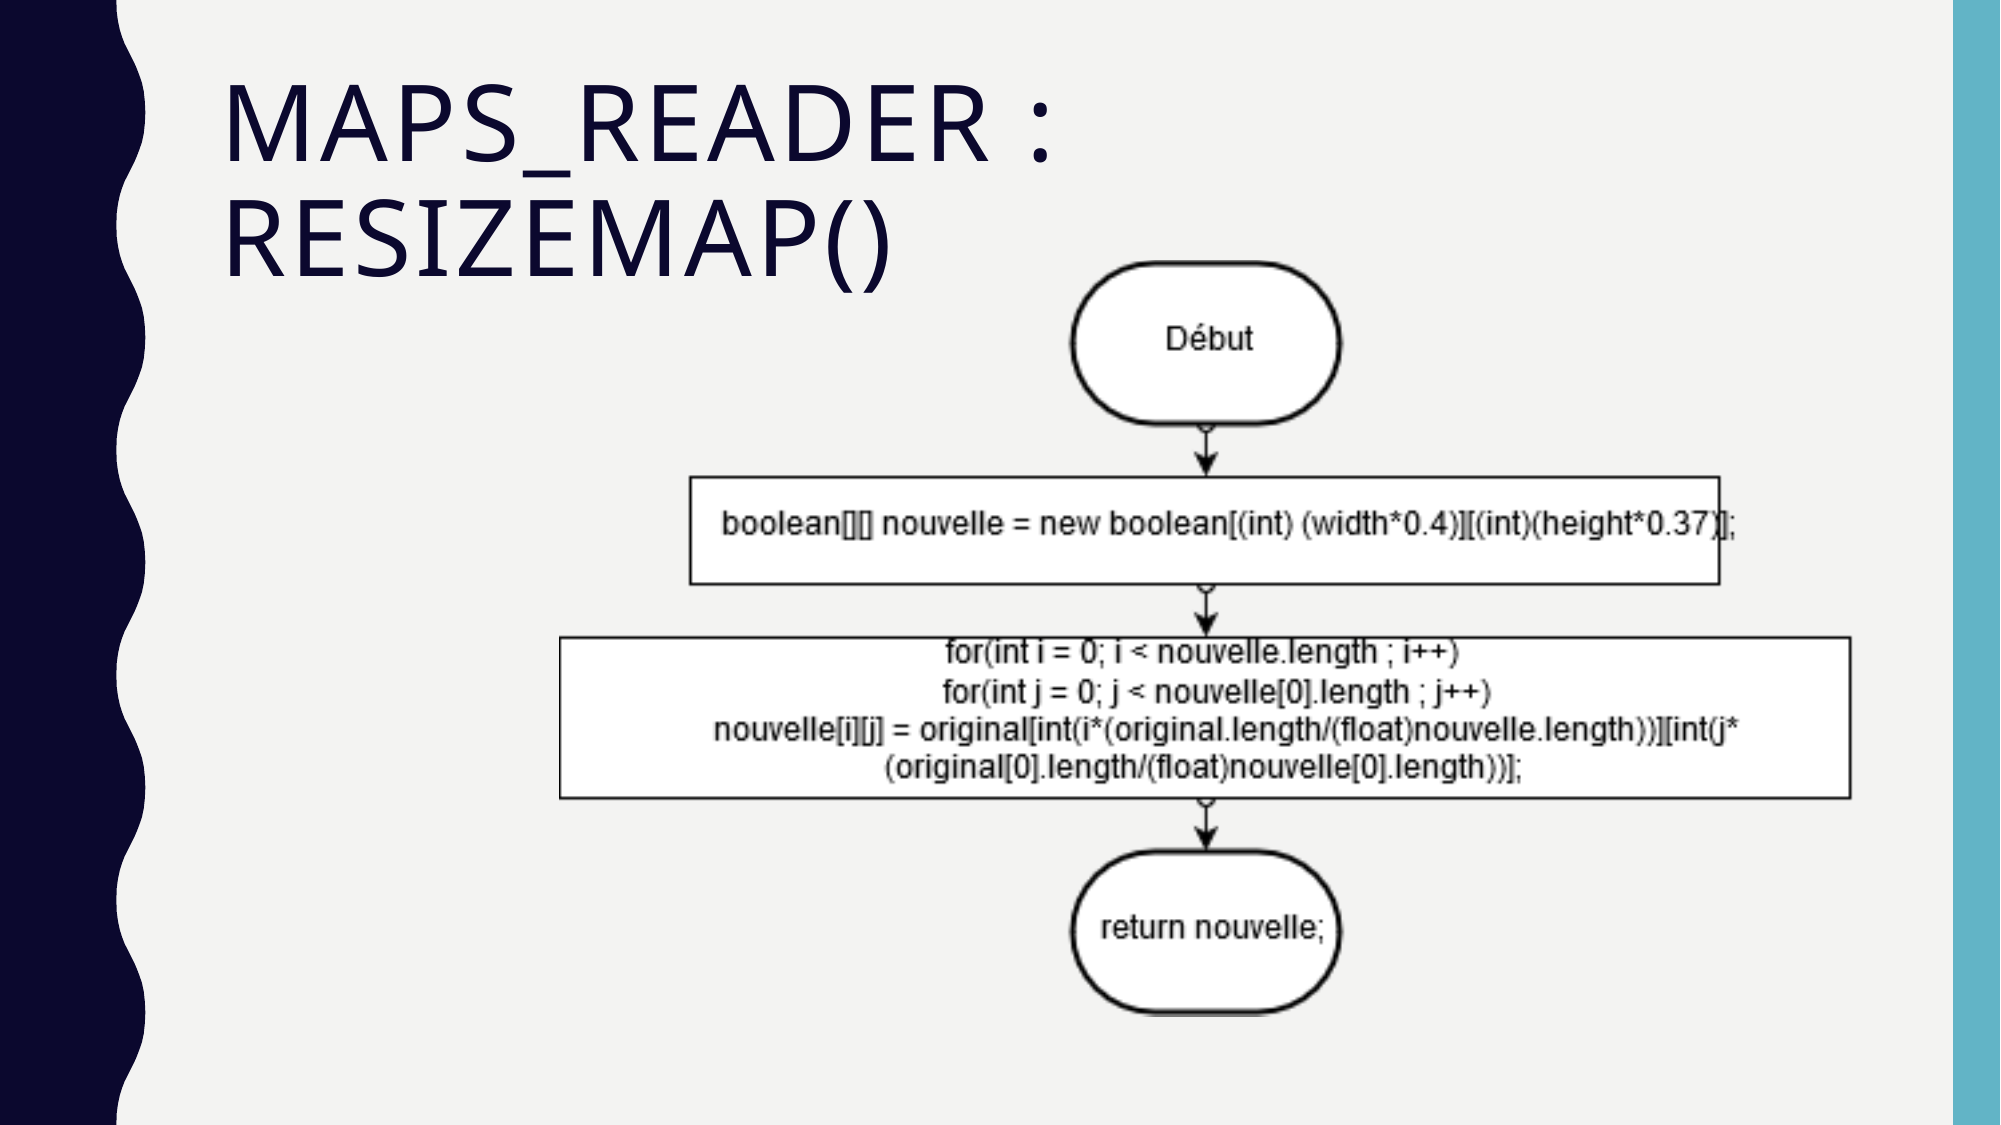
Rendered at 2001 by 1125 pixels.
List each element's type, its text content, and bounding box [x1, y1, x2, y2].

title Maps_reader : ResizeMap() [205, 62, 1876, 308]
picture [559, 260, 1855, 1017]
